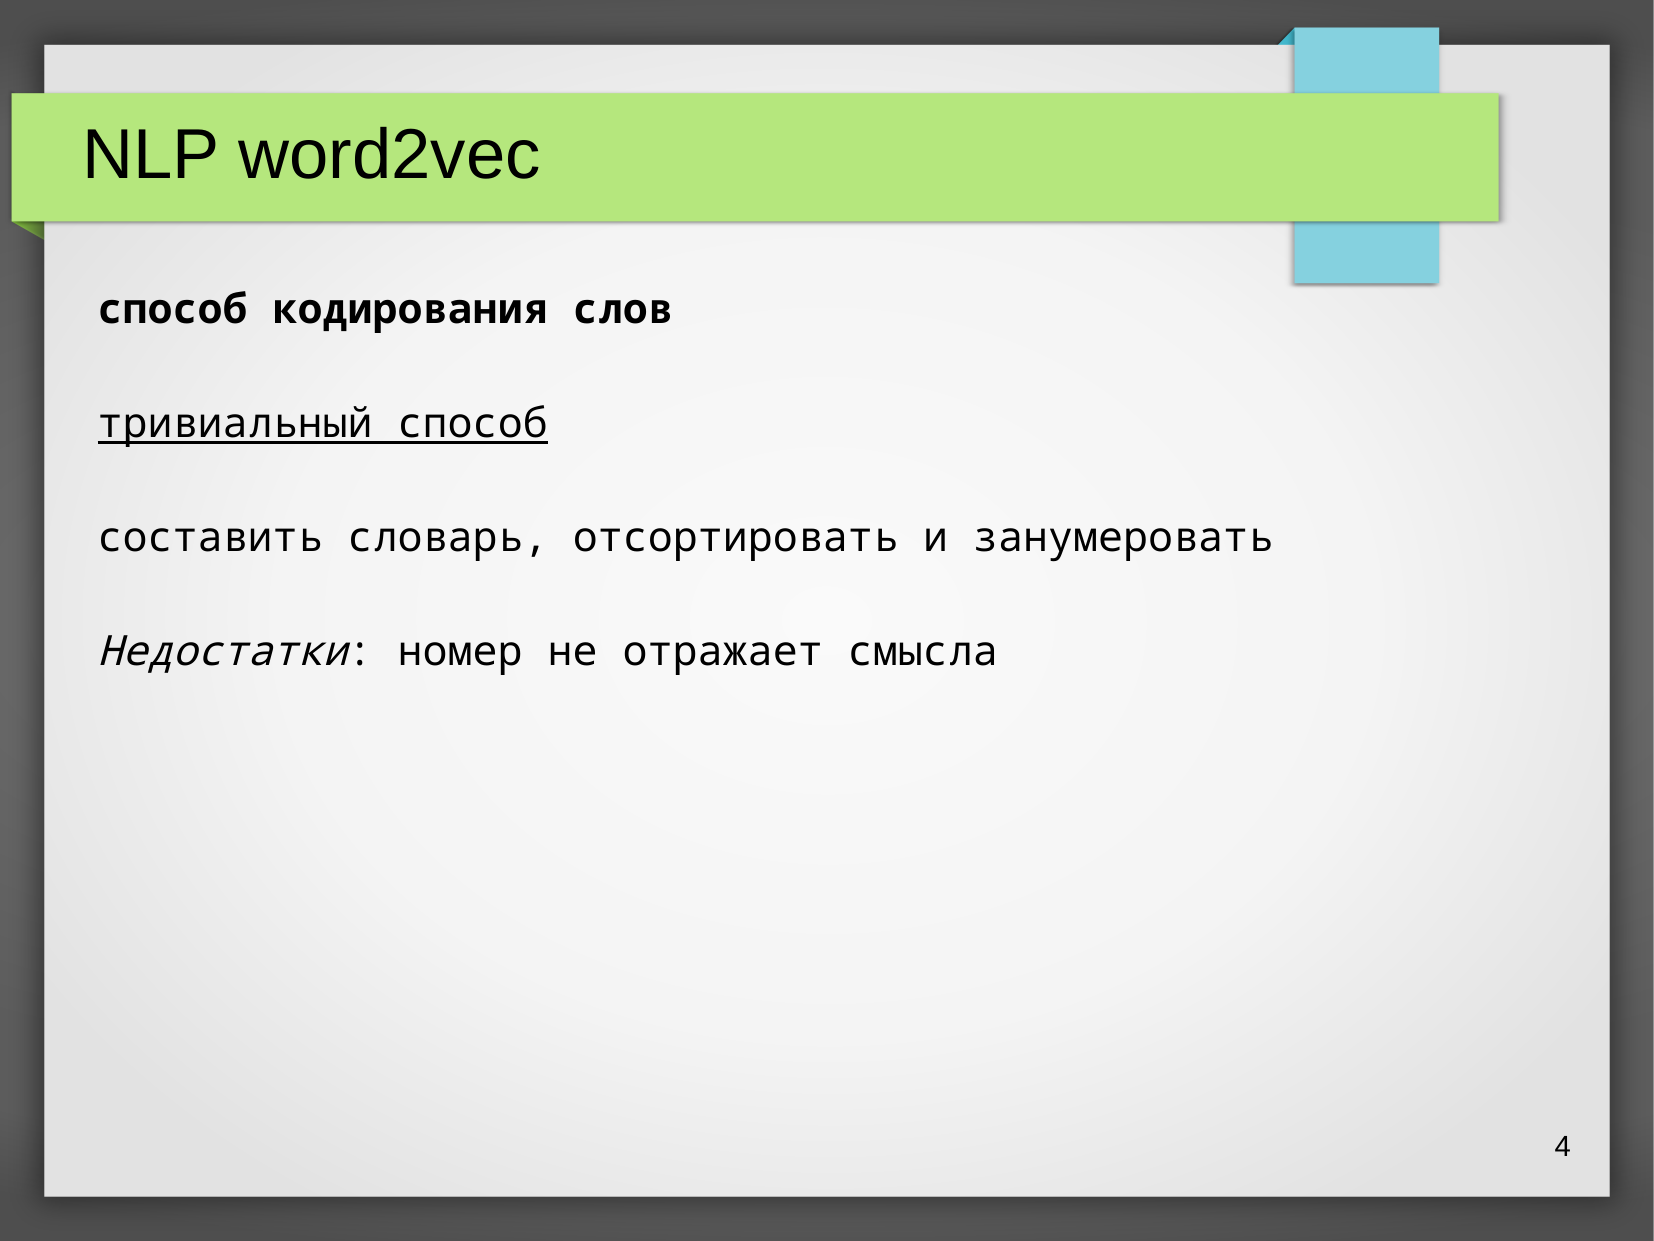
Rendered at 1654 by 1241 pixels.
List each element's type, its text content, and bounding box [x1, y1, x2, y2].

title NLP word2vec [82, 118, 1406, 189]
text_box способ кодирования слов тривиальный способ составить словарь, отсортировать и занумеровать Недостатки: номер не отражает смысла [82, 271, 1607, 1072]
picture [0, 0, 1654, 1241]
